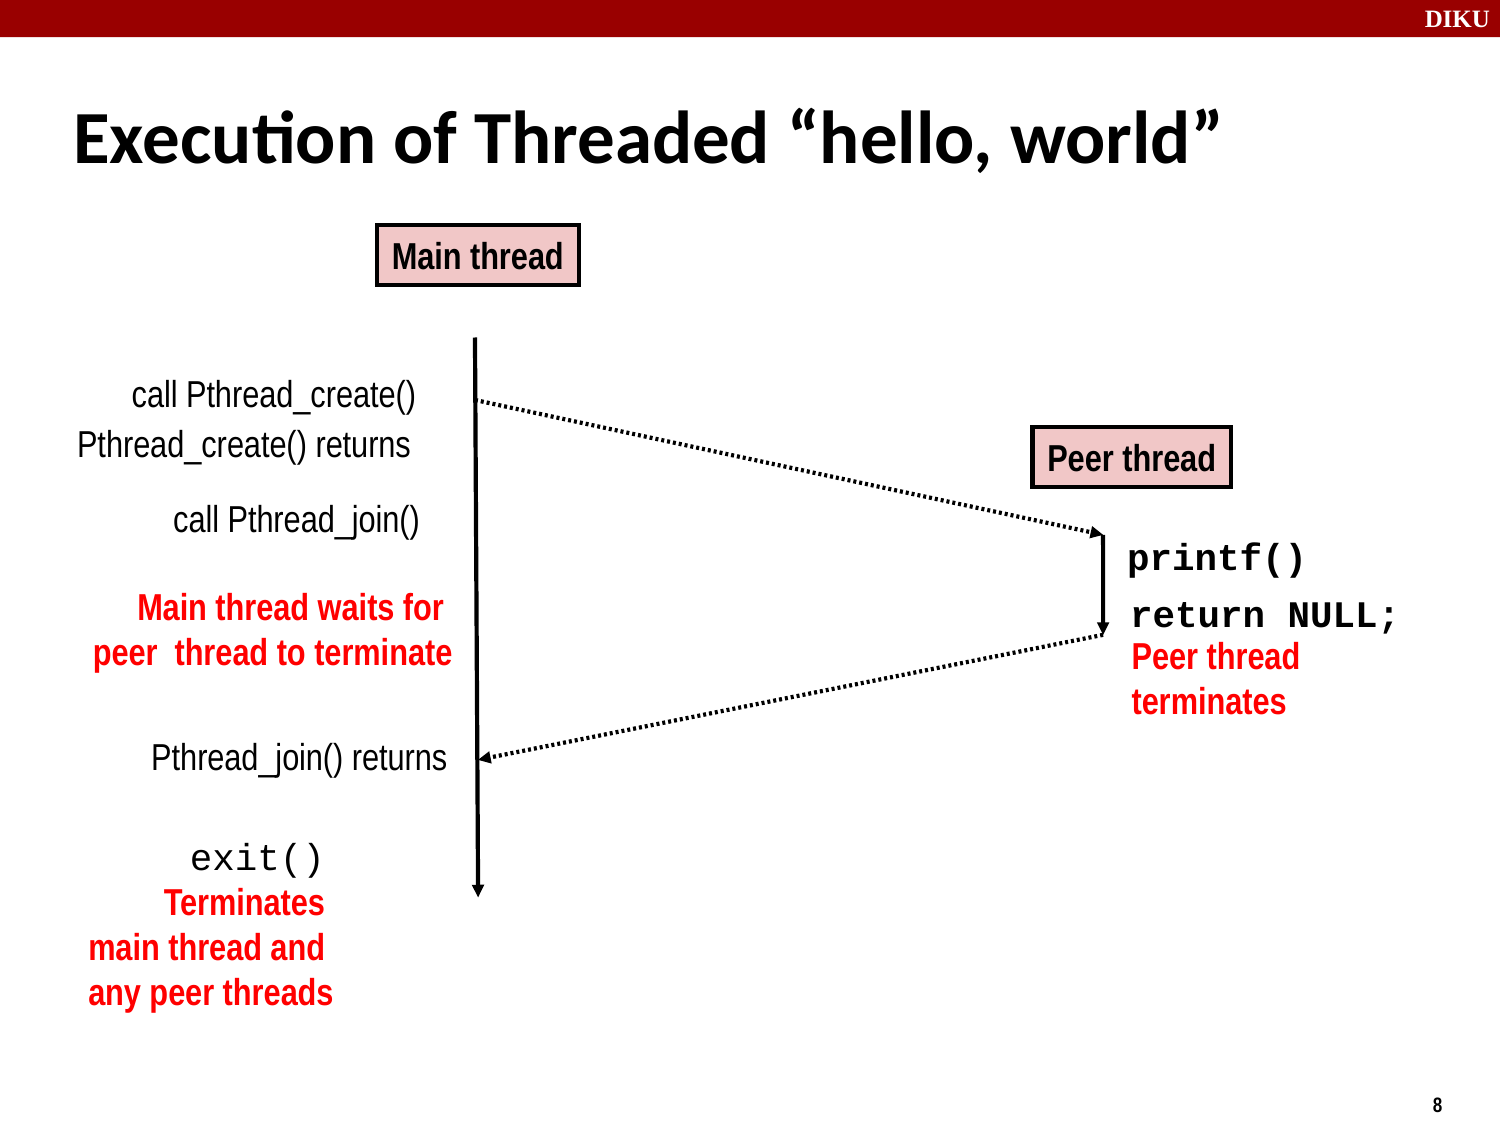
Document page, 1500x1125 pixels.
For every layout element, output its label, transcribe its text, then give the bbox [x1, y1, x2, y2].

text_box call Pthread_create() [116, 362, 430, 423]
text_box Pthread_create() returns [62, 412, 424, 473]
text_box exit() Terminates main thread and any peer threads [73, 825, 349, 1020]
text_box Execution of Threaded “hello, world” [58, 71, 1304, 197]
text_box Peer thread [1032, 427, 1231, 487]
text_box call Pthread_join() [158, 487, 435, 548]
text_box Main thread waits for peer thread to terminate [78, 575, 467, 680]
text_box Pthread_join() returns [49, 725, 463, 785]
text_box return NULL; [1115, 582, 1415, 643]
text_box printf() [1112, 525, 1322, 585]
text_box Peer thread terminates [1116, 624, 1316, 730]
text_box Main thread [377, 224, 579, 285]
